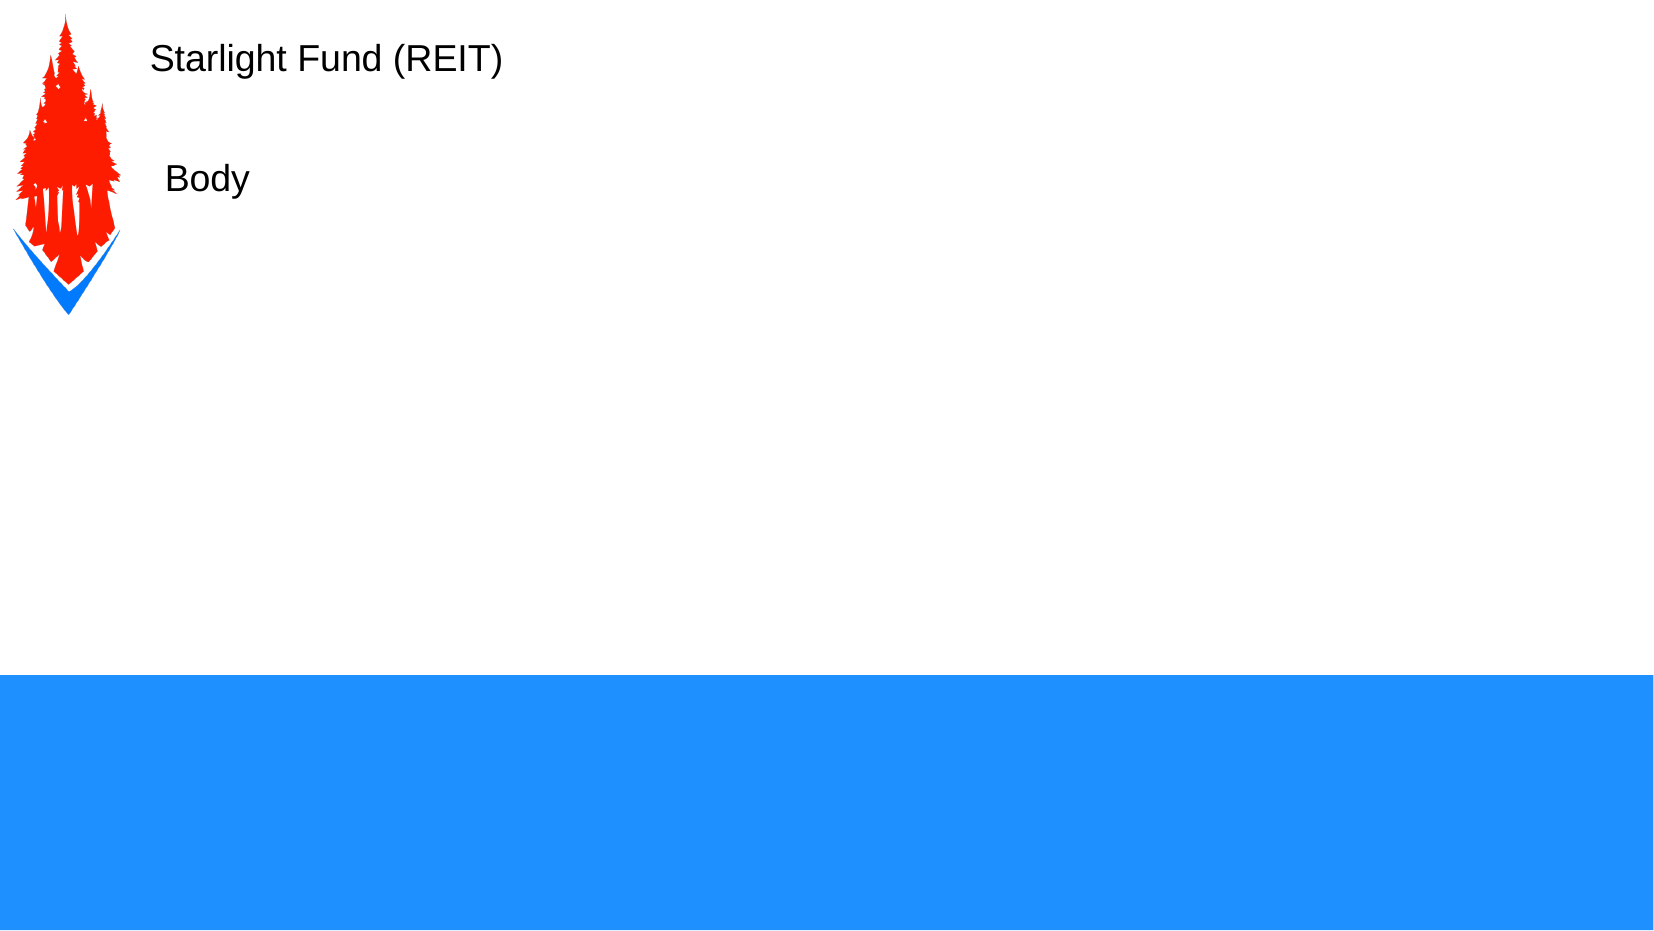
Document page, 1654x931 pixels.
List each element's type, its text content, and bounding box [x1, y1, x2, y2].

text_box Body [150, 150, 1501, 616]
picture [13, 14, 121, 316]
text_box [0, 675, 1654, 931]
text_box Starlight Fund (REIT) [135, 30, 1201, 136]
